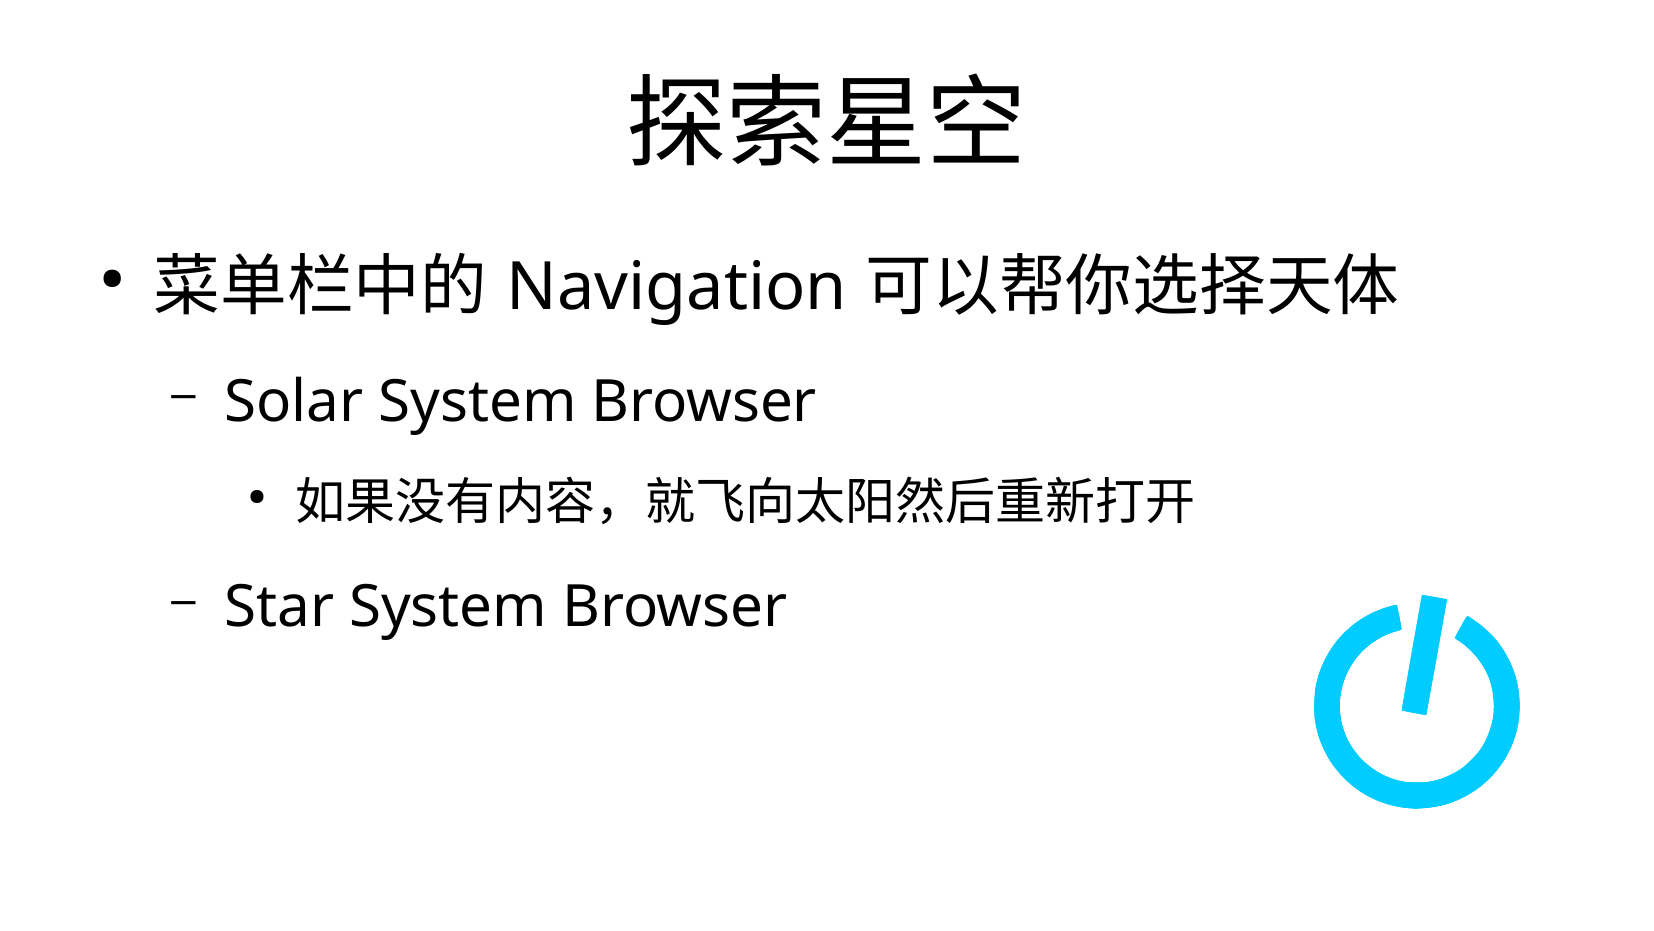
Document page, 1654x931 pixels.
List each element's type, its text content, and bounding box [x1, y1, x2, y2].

title 探索星空 [82, 37, 1571, 193]
list 菜单栏中的Navigation可以帮你选择天体 Solar System Browser 如果没有内容，就飞向太阳然后重新打开 Star System Browser [82, 217, 1571, 875]
